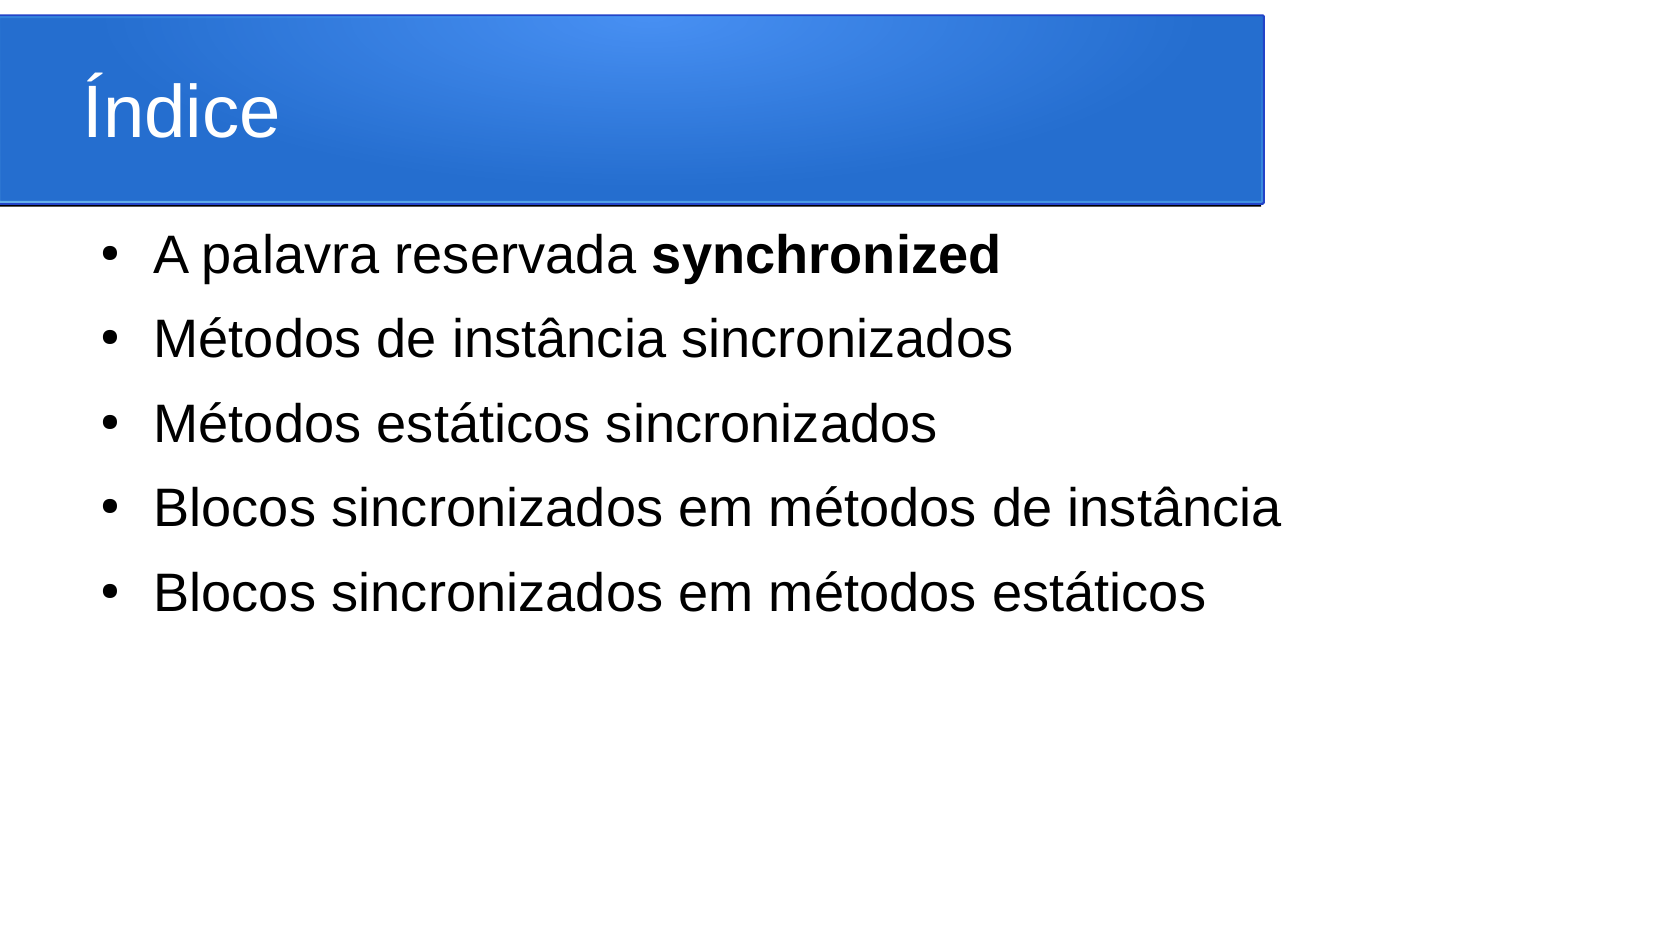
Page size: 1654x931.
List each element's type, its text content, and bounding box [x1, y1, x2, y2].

title Índice [82, 35, 1235, 189]
list A palavra reservada synchronized Métodos de instância sincronizados Métodos estáticos sincronizados Blocos sincronizados em métodos de instância Blocos sincronizados em métodos estáticos [82, 224, 1571, 764]
